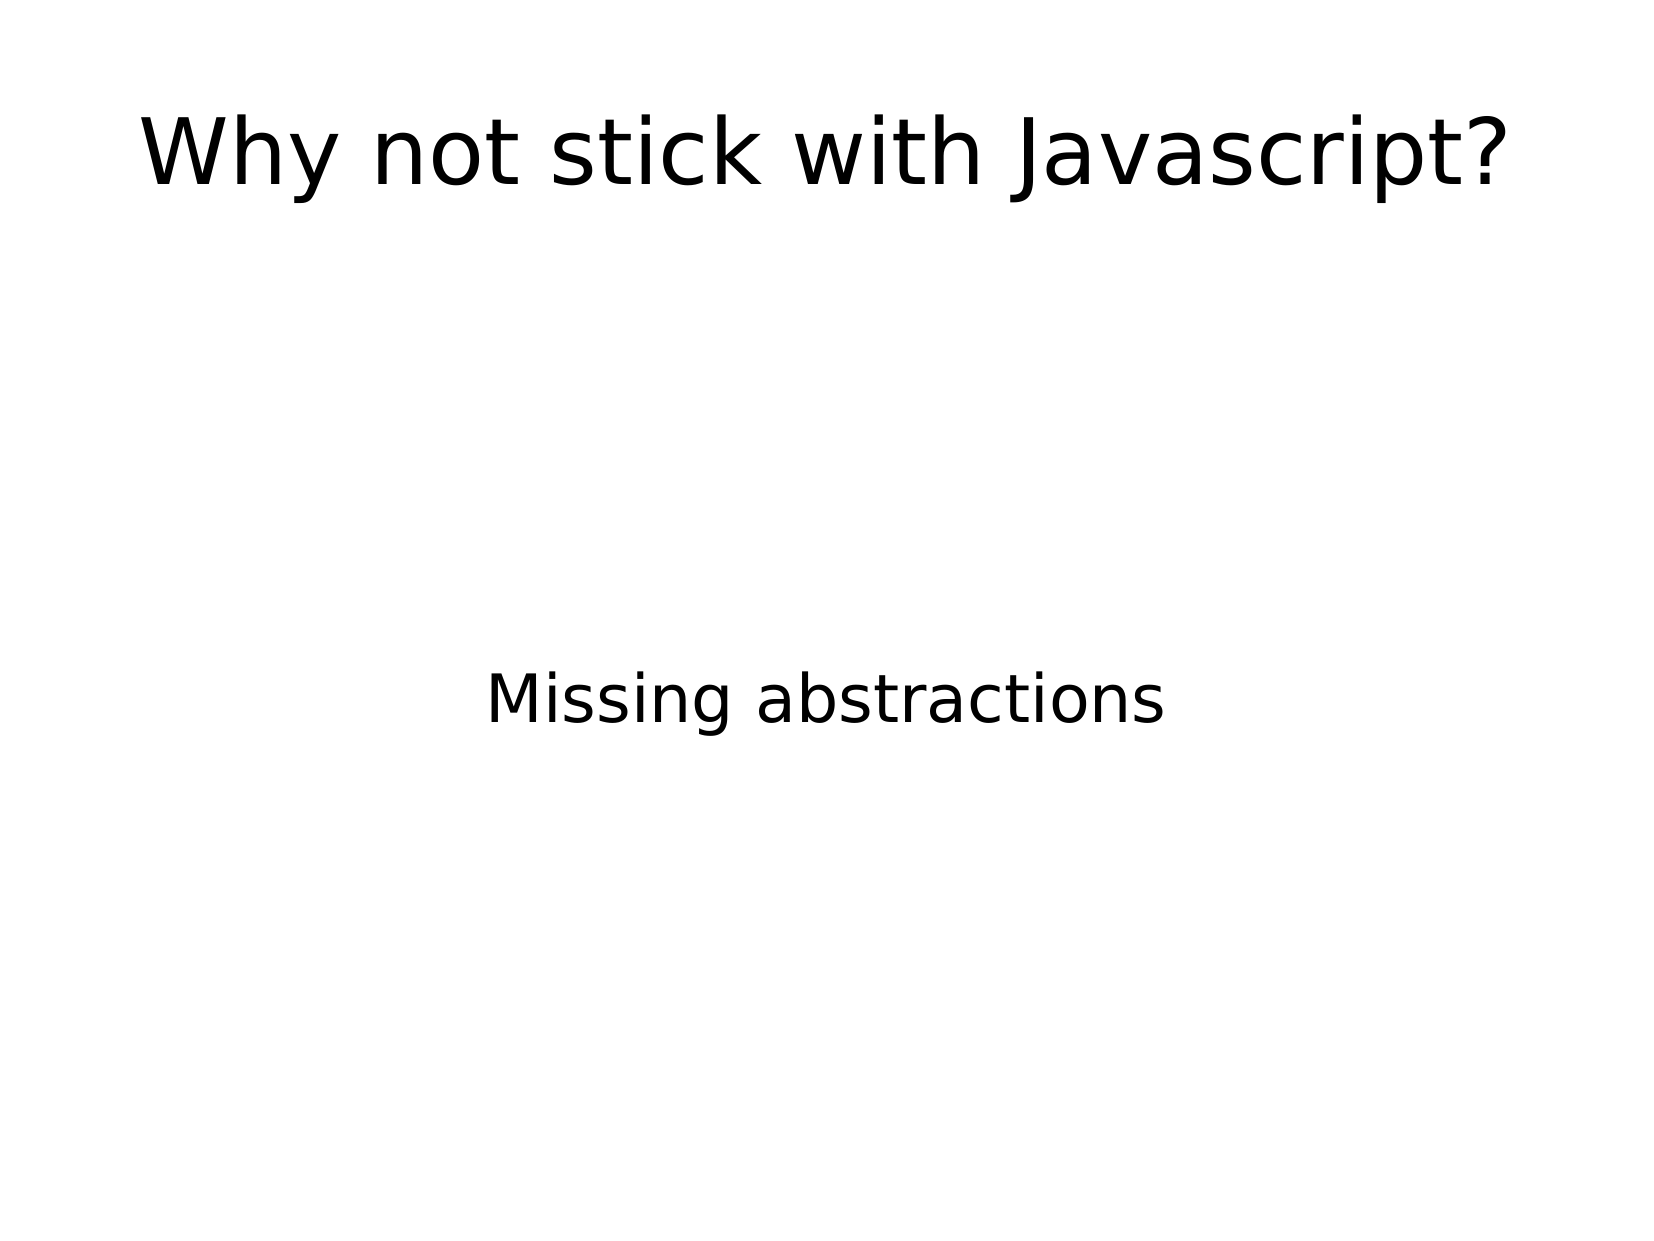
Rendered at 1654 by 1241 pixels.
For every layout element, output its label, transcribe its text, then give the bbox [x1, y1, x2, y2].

title Why not stick with Javascript? [82, 49, 1571, 257]
subtitle Missing abstractions [82, 290, 1571, 1109]
